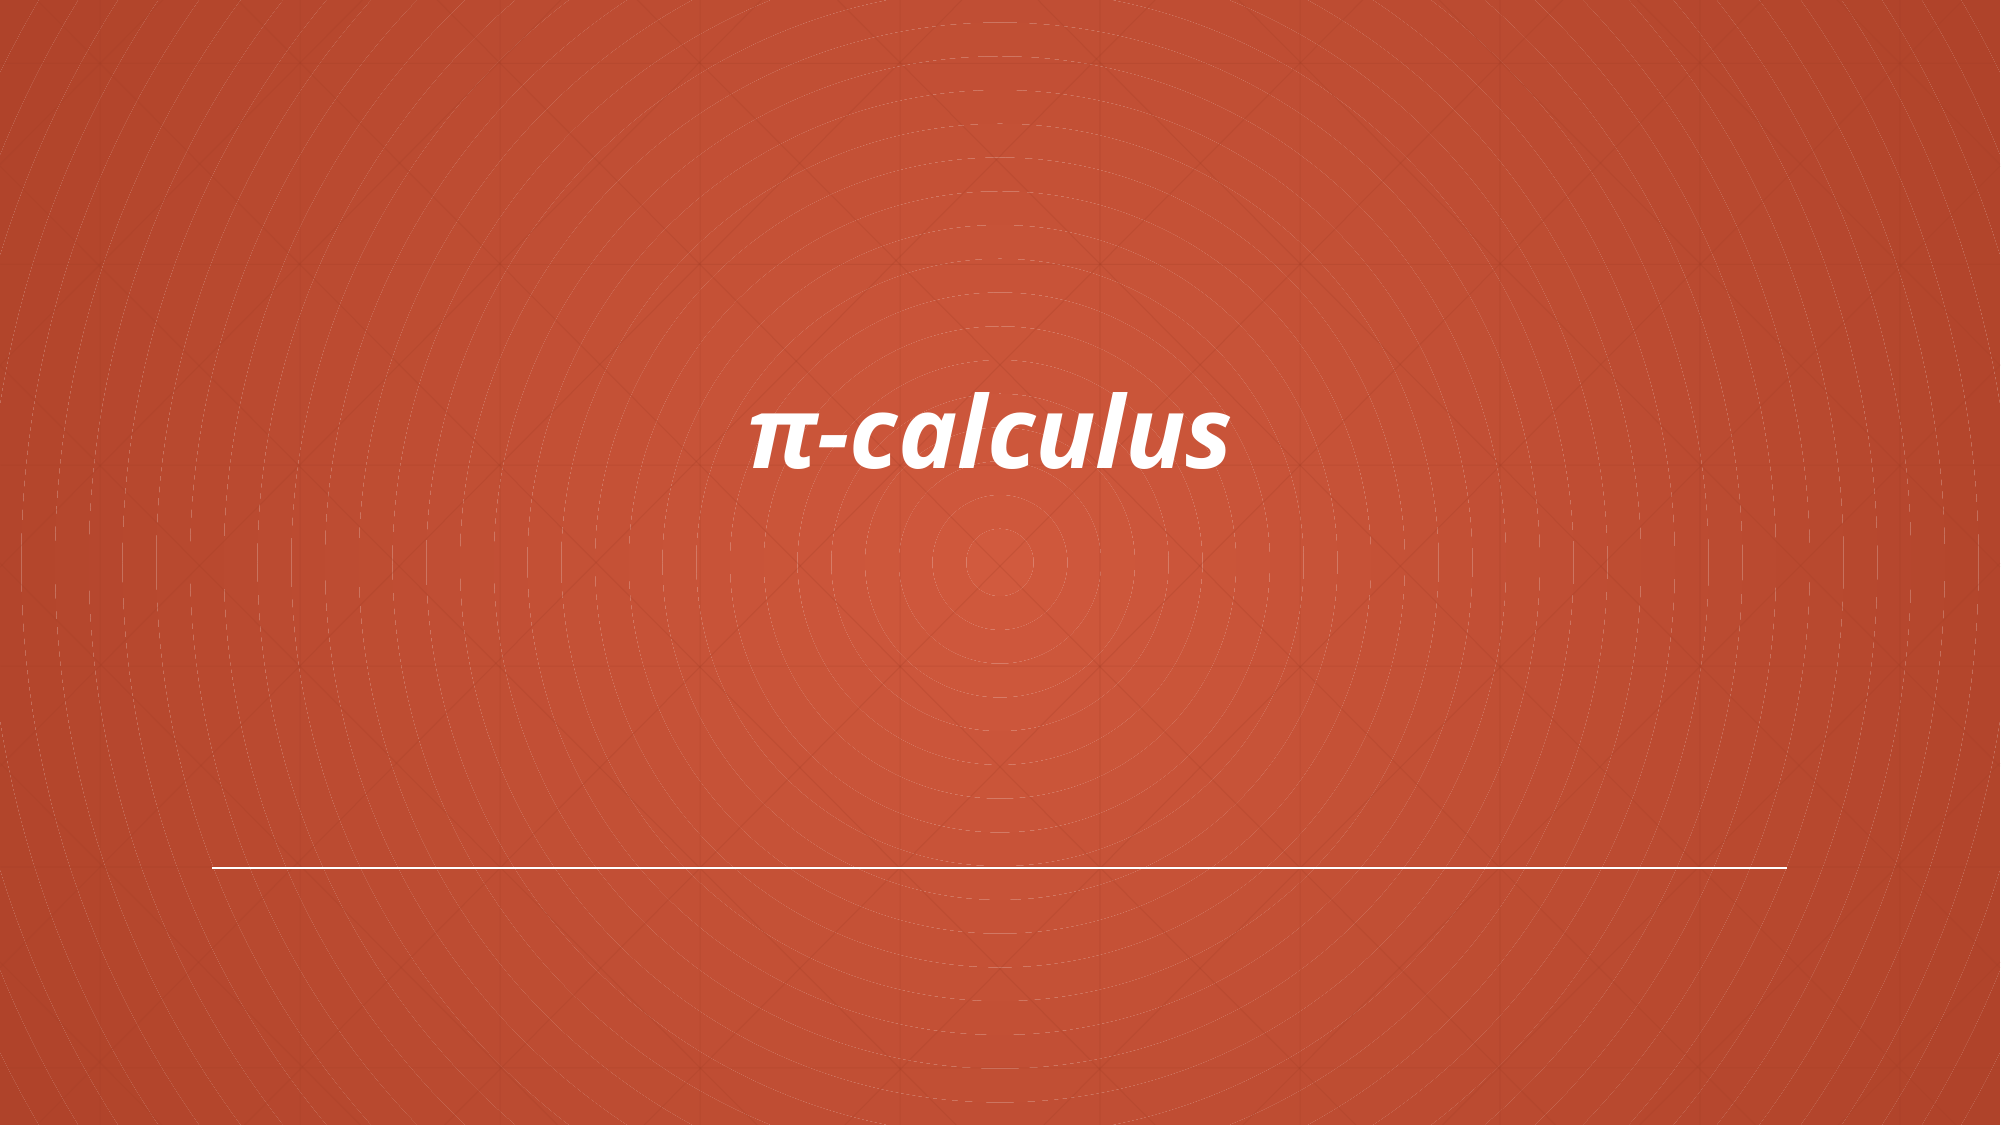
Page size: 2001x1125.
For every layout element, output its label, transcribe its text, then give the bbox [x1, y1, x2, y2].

text_box π-calculus [180, 354, 1801, 496]
